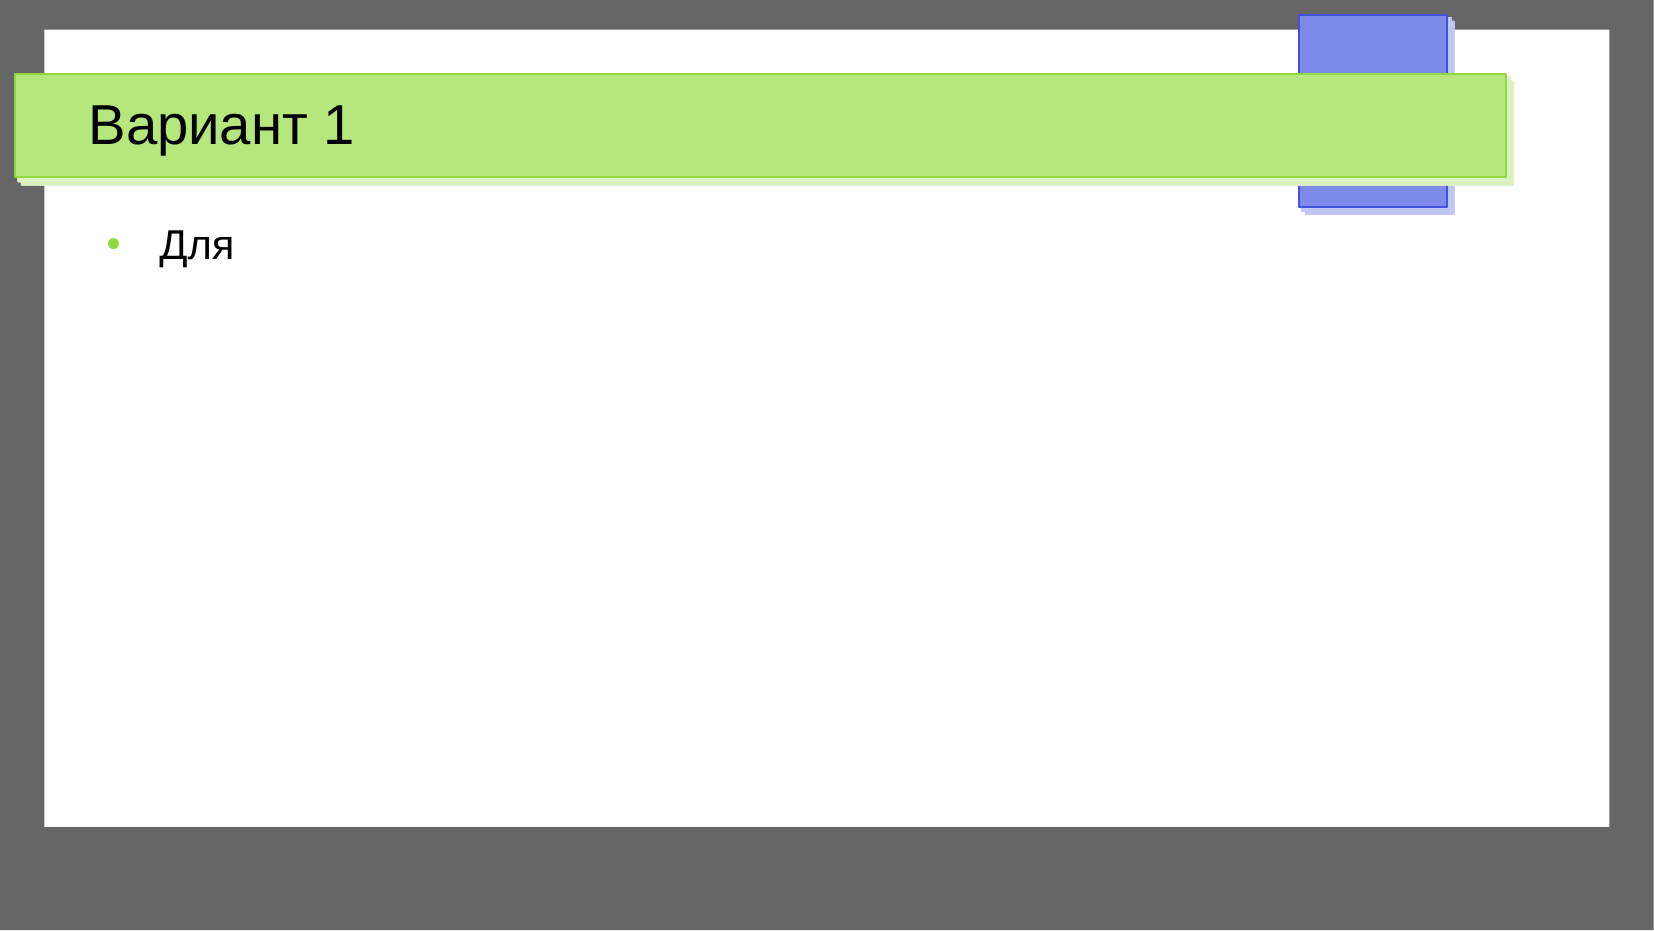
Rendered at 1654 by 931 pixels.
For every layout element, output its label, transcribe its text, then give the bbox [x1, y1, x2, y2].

list Для [88, 221, 1565, 813]
title Вариант 1 [88, 73, 1506, 178]
